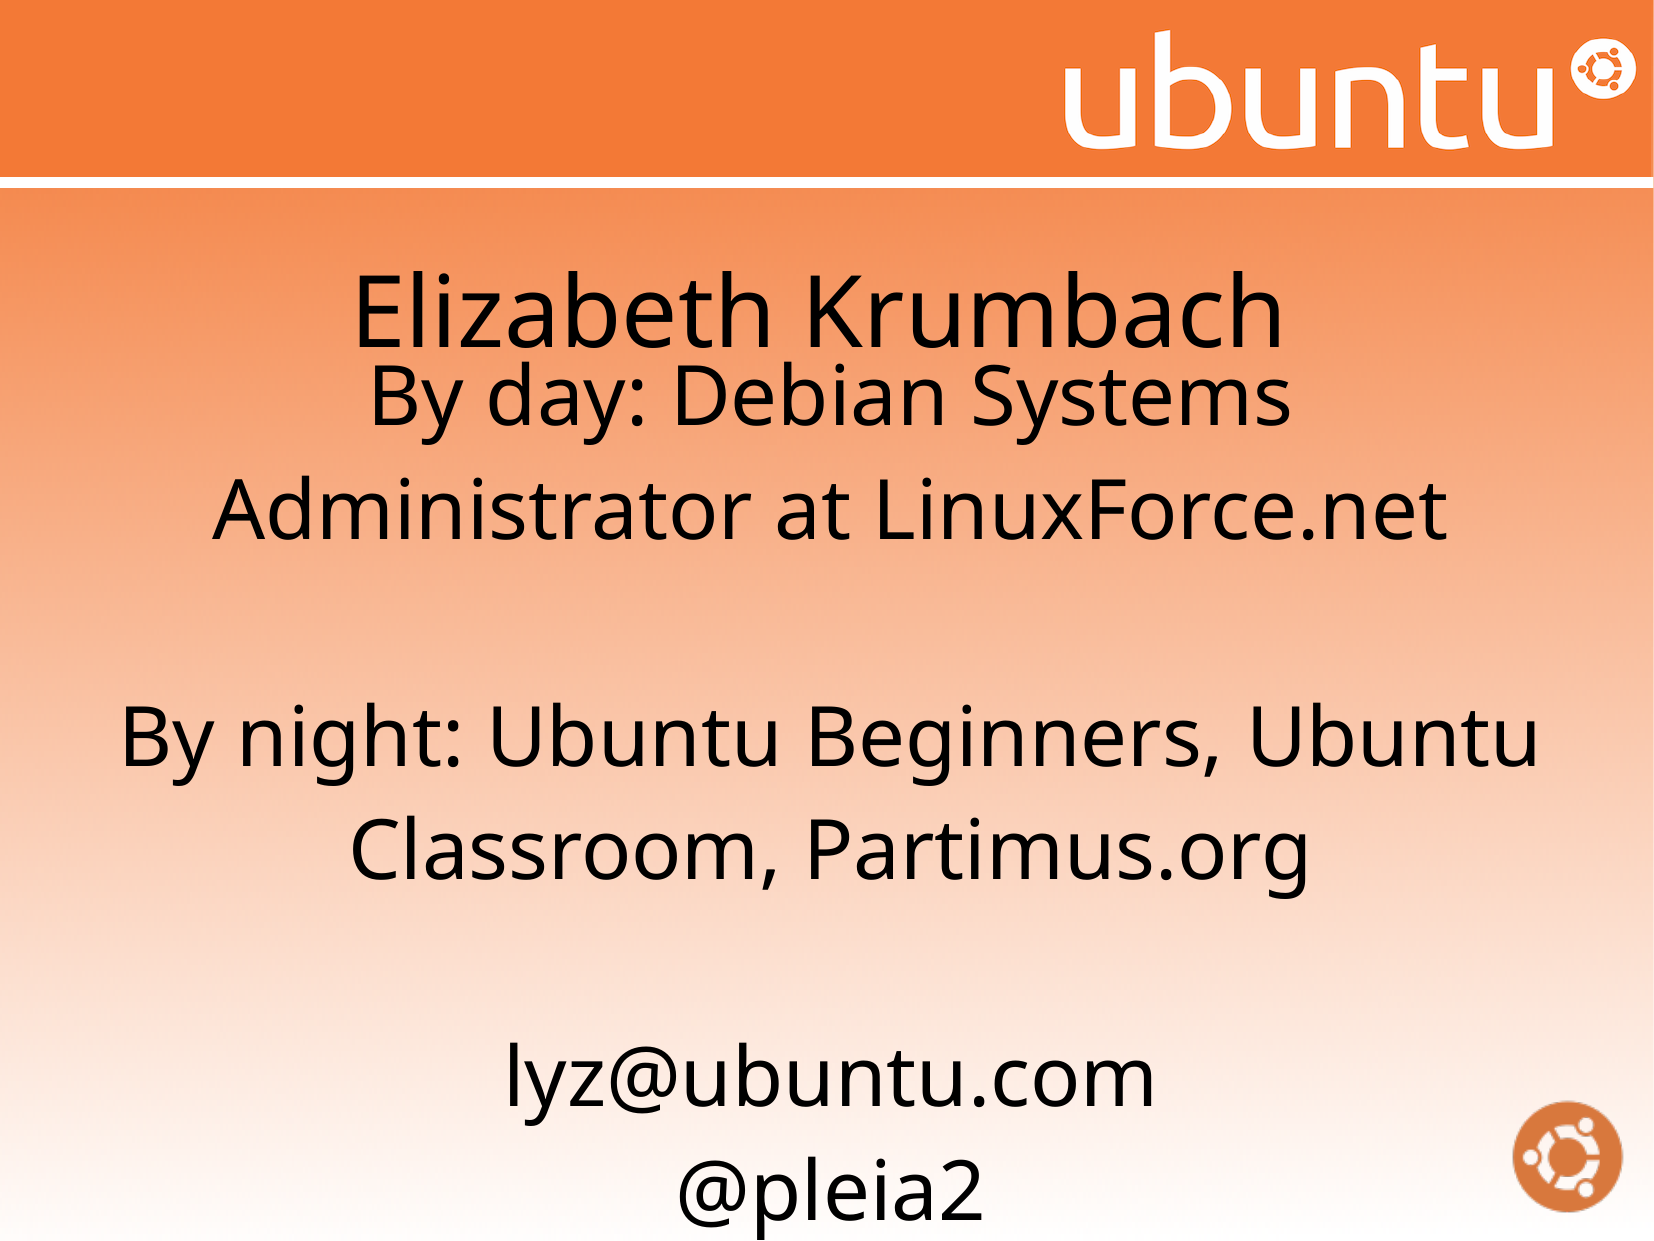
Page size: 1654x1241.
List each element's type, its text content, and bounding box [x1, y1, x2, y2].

picture [0, 0, 1654, 1241]
subtitle By day: Debian Systems Administrator at LinuxForce.net By night: Ubuntu Beginners, Ubuntu Classroom, Partimus.org lyz@ubuntu.com @pleia2 [86, 381, 1576, 1201]
title Elizabeth Krumbach [75, 205, 1564, 413]
